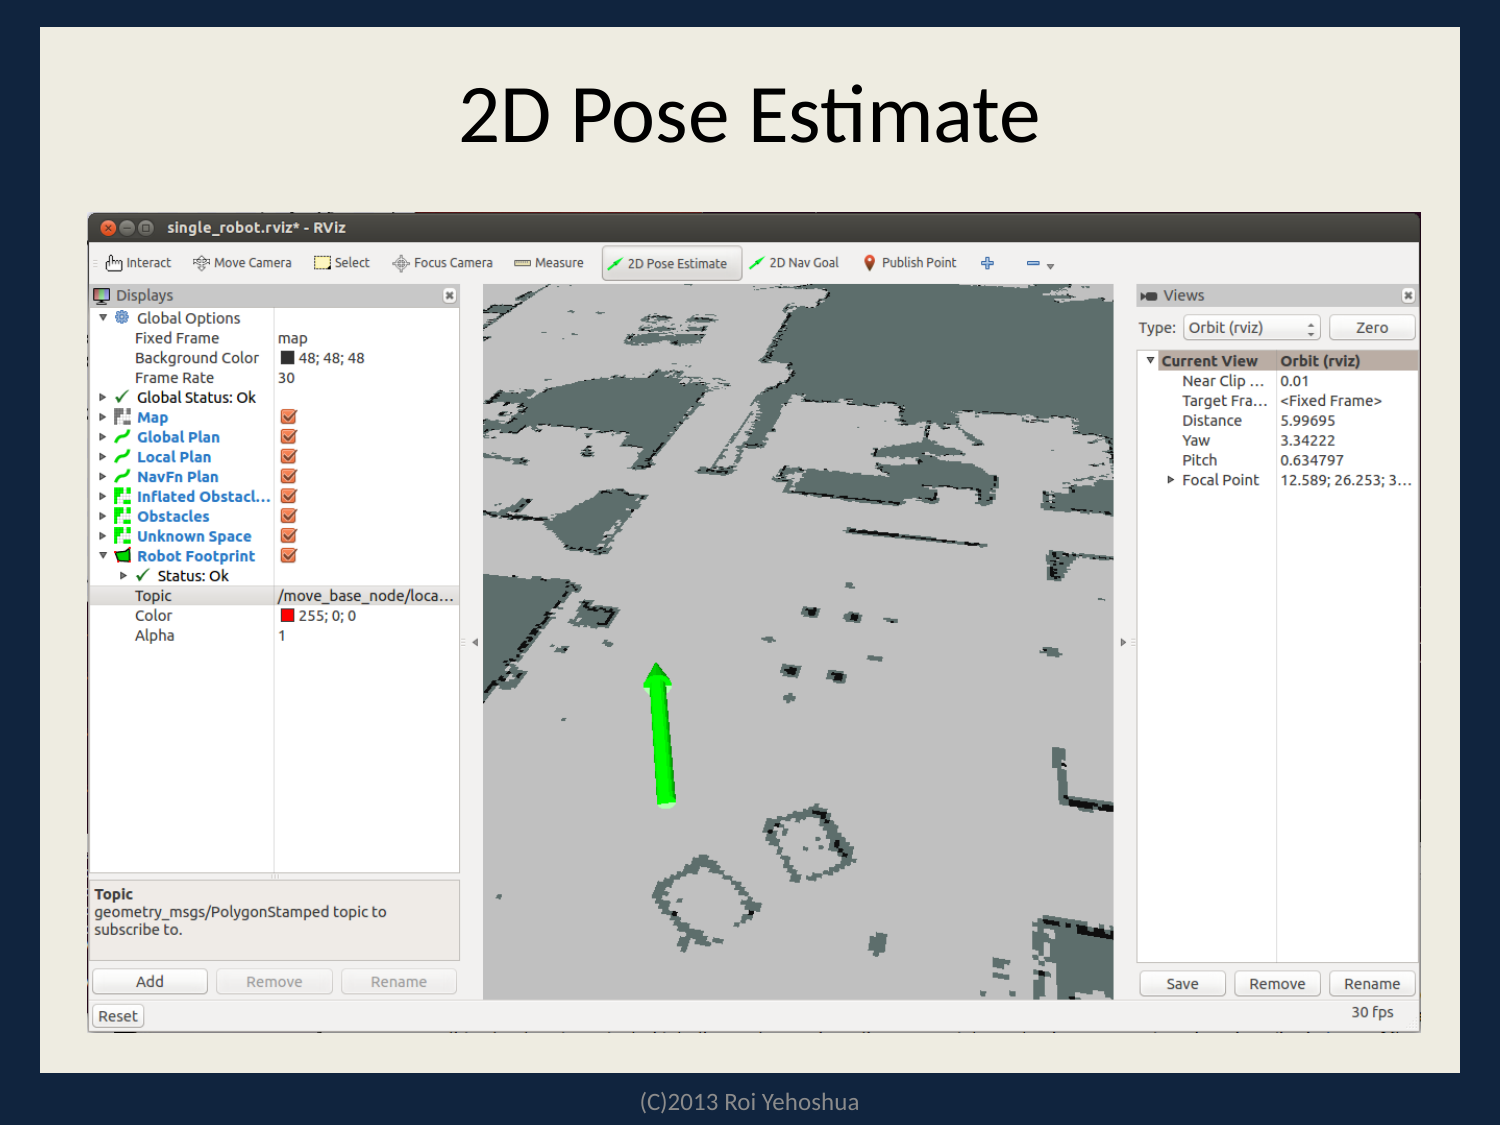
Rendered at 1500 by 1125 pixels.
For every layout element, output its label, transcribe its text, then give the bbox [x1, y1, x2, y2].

footer (C)2013 Roi Yehoshua [512, 1074, 988, 1125]
title 2D Pose Estimate [37, 31, 1463, 188]
picture [87, 212, 1421, 1033]
